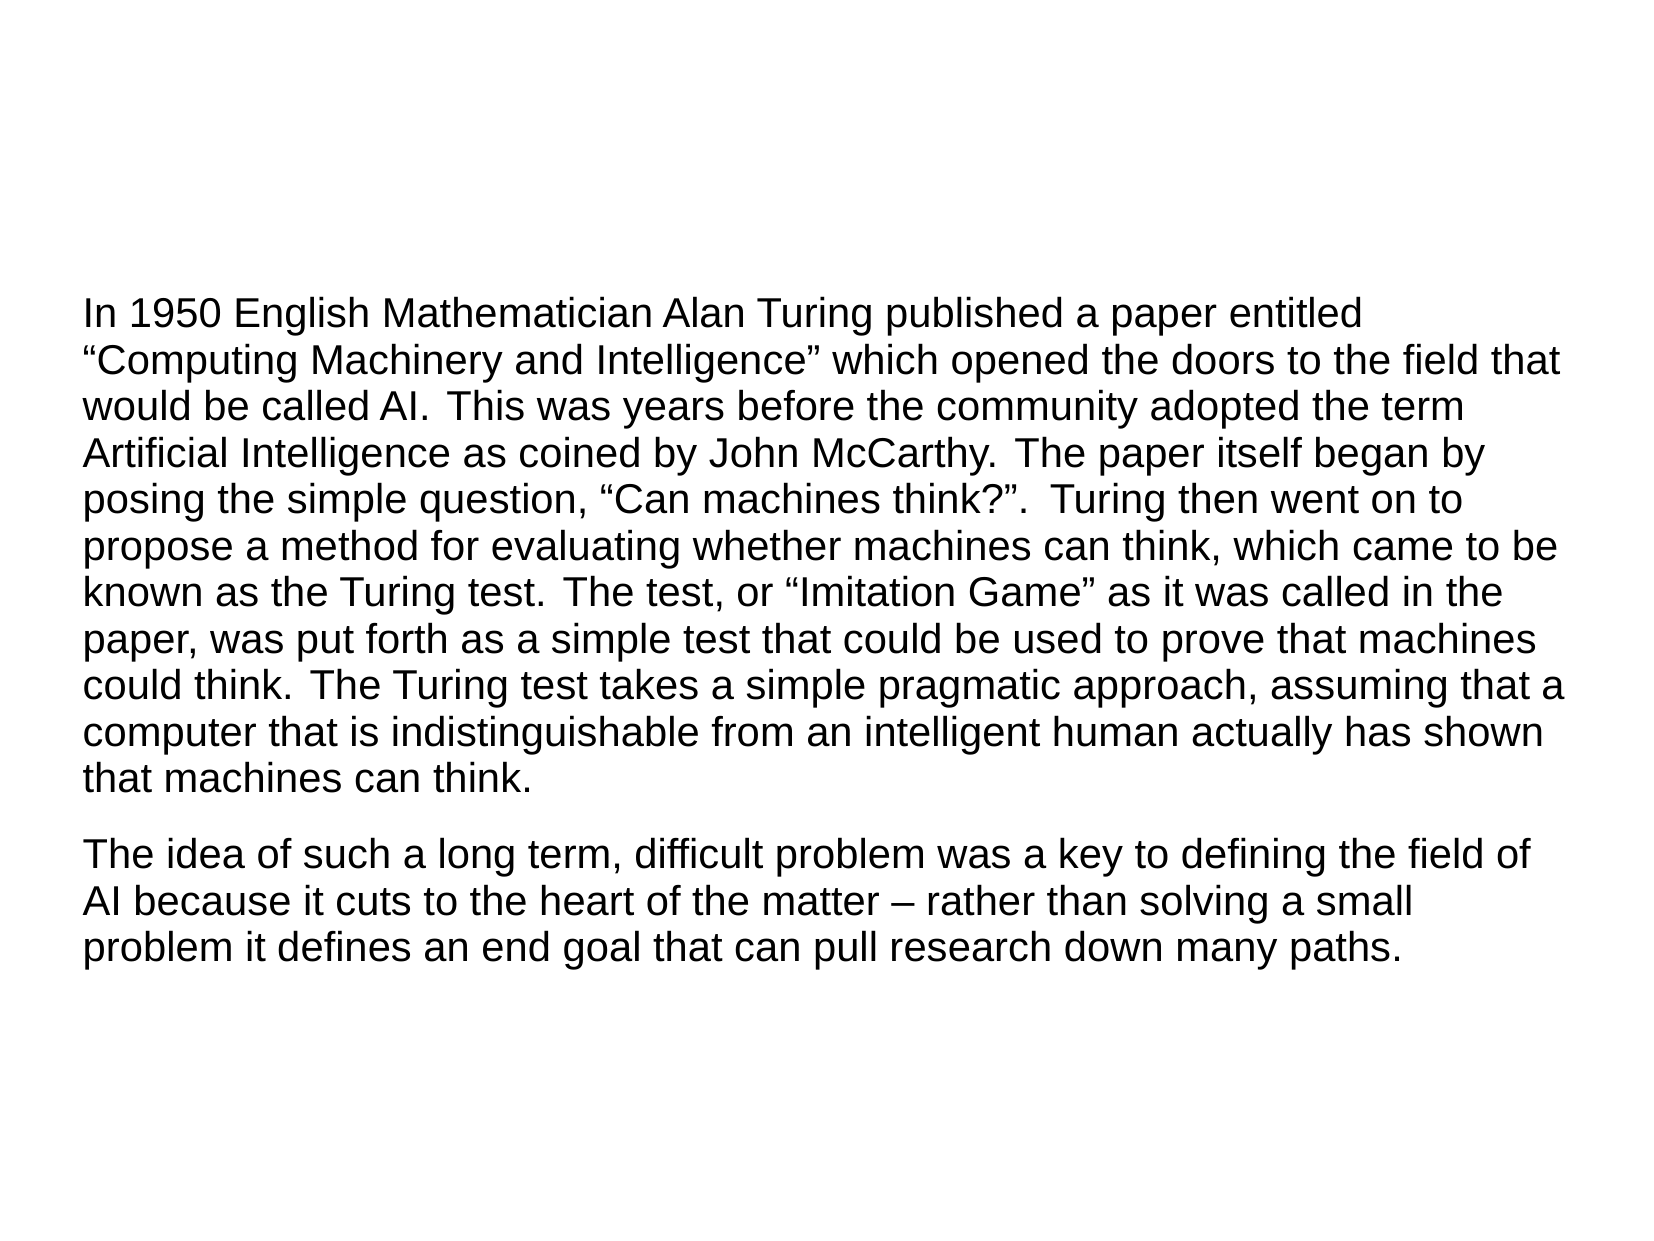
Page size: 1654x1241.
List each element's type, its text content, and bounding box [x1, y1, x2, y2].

list In 1950 English Mathematician Alan Turing published a paper entitled “Computing Machinery and Intelligence” which opened the doors to the field that would be called AI. This was years before the community adopted the term Artificial Intelligence as coined by John McCarthy. The paper itself began by posing the simple question, “Can machines think?”. Turing then went on to propose a method for evaluating whether machines can think, which came to be known as the Turing test. The test, or “Imitation Game” as it was called in the paper, was put forth as a simple test that could be used to prove that machines could think. The Turing test takes a simple pragmatic approach, assuming that a computer that is indistinguishable from an intelligent human actually has shown that machines can think. The idea of such a long term, difficult problem was a key to defining the field of AI because it cuts to the heart of the matter – rather than solving a small problem it defines an end goal that can pull research down many paths. [82, 290, 1571, 1109]
